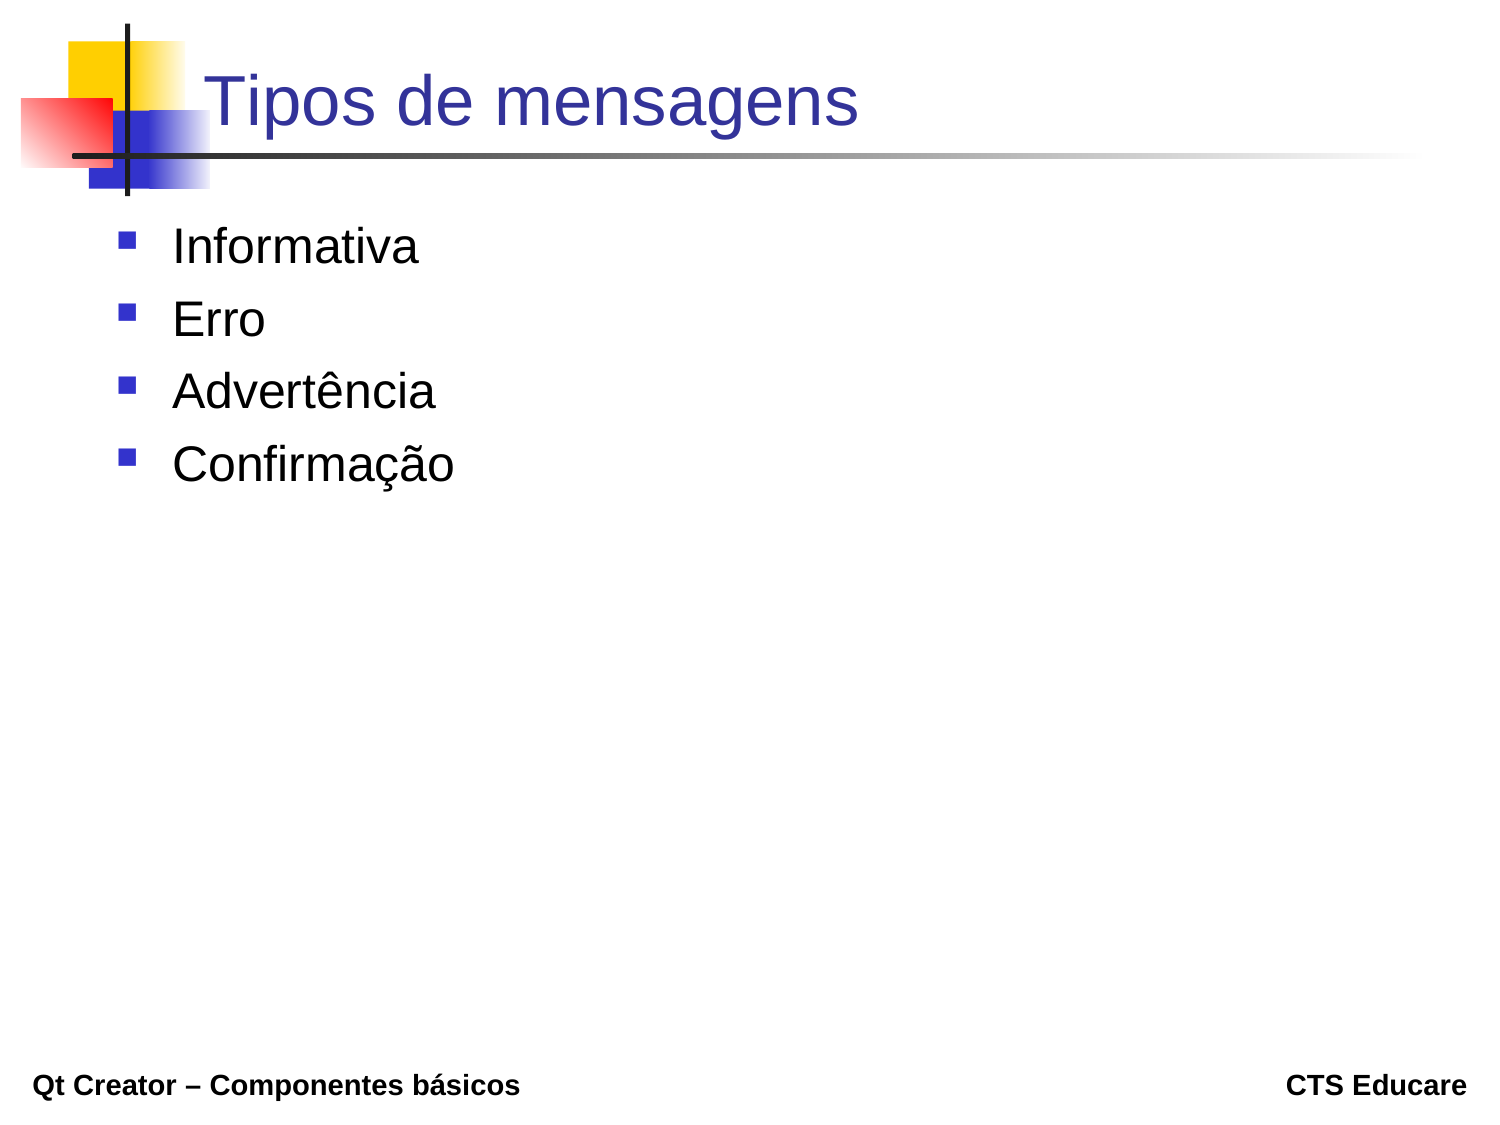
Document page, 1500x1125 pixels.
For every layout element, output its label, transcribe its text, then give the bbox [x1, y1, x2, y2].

list Informativa Erro Advertência Confirmação [100, 206, 1447, 1024]
title Tipos de mensagens [188, 46, 1468, 149]
